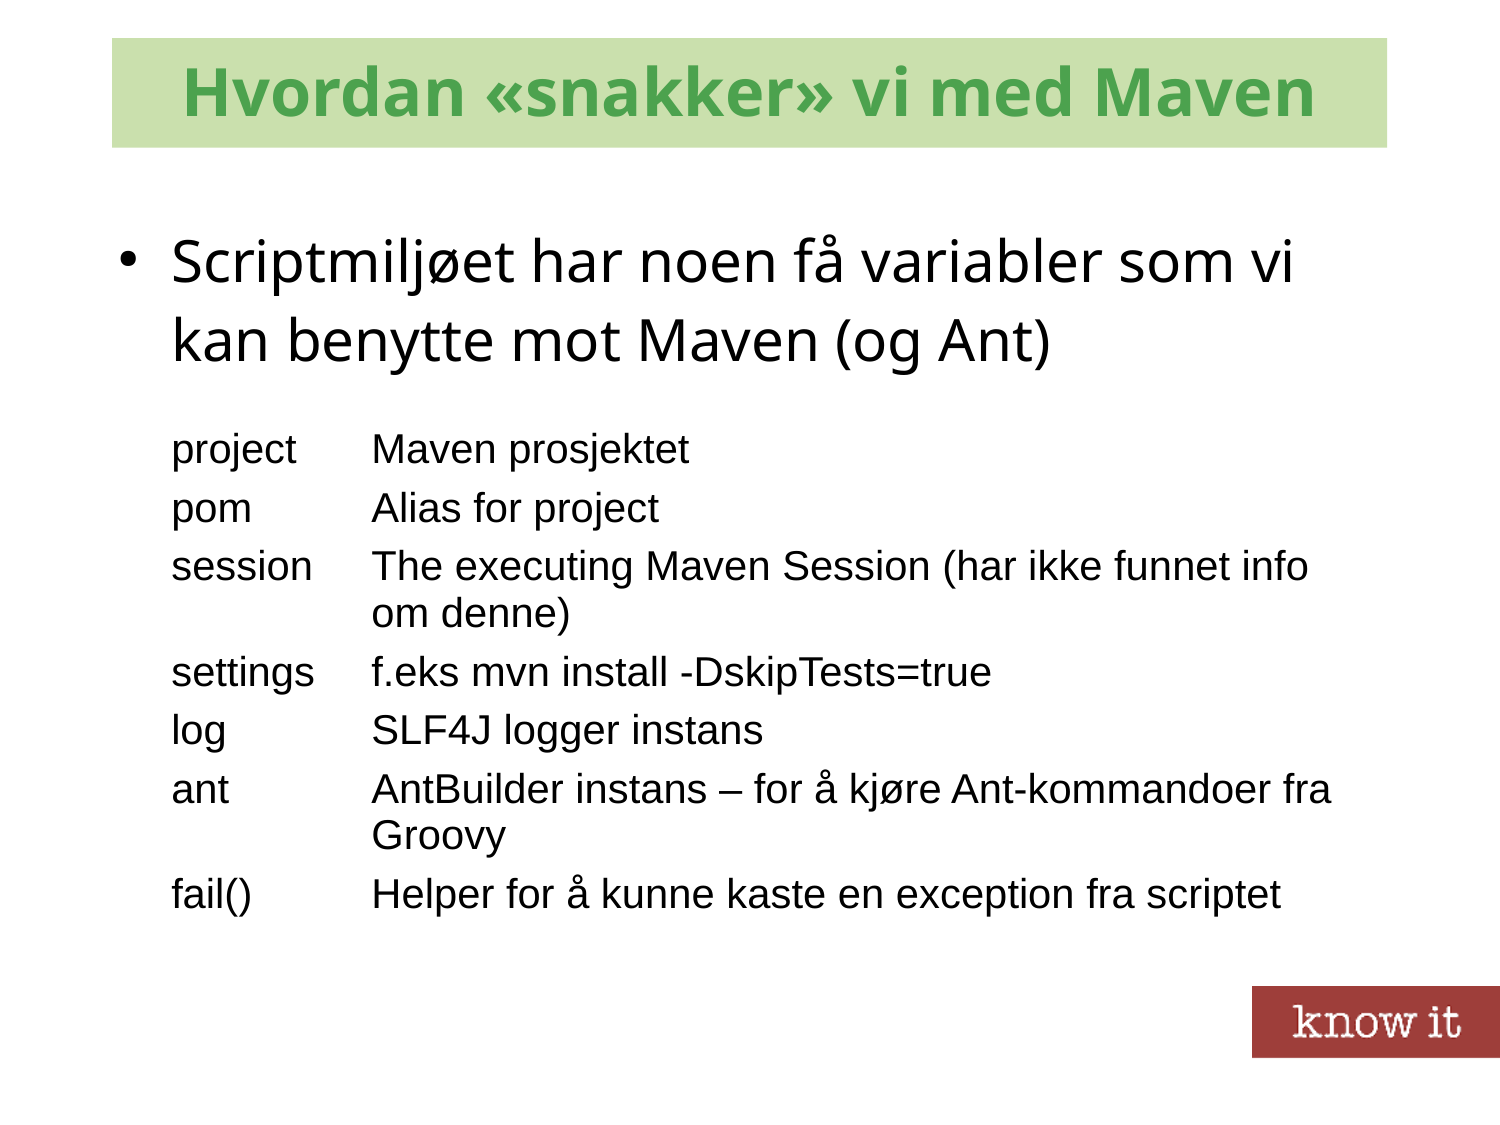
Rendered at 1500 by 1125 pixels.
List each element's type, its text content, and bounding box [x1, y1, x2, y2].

table_cell The executing Maven Session (har ikke funnet info om denne) [366, 537, 1382, 643]
table_cell settings [165, 643, 366, 701]
table_cell Helper for å kunne kaste en exception fra scriptet [366, 865, 1382, 924]
table_cell fail() [165, 865, 366, 924]
table_cell log [165, 701, 366, 760]
picture [1252, 986, 1500, 1058]
text_box Hvordan «snakker» vi med Maven [112, 38, 1388, 148]
table_cell ant [165, 760, 366, 865]
table_cell Alias for project [366, 479, 1382, 537]
table_cell f.eks mvn install -DskipTests=true [366, 643, 1382, 701]
table_cell pom [165, 479, 366, 537]
list Scriptmiljøet har noen få variabler som vi kan benytte mot Maven (og Ant) [100, 220, 1360, 384]
table_header Maven prosjektet [366, 420, 1382, 479]
table_cell session [165, 537, 366, 643]
table_cell SLF4J logger instans [366, 701, 1382, 760]
table_header project [165, 420, 366, 479]
table_cell AntBuilder instans – for å kjøre Ant-kommandoer fra Groovy [366, 760, 1382, 865]
